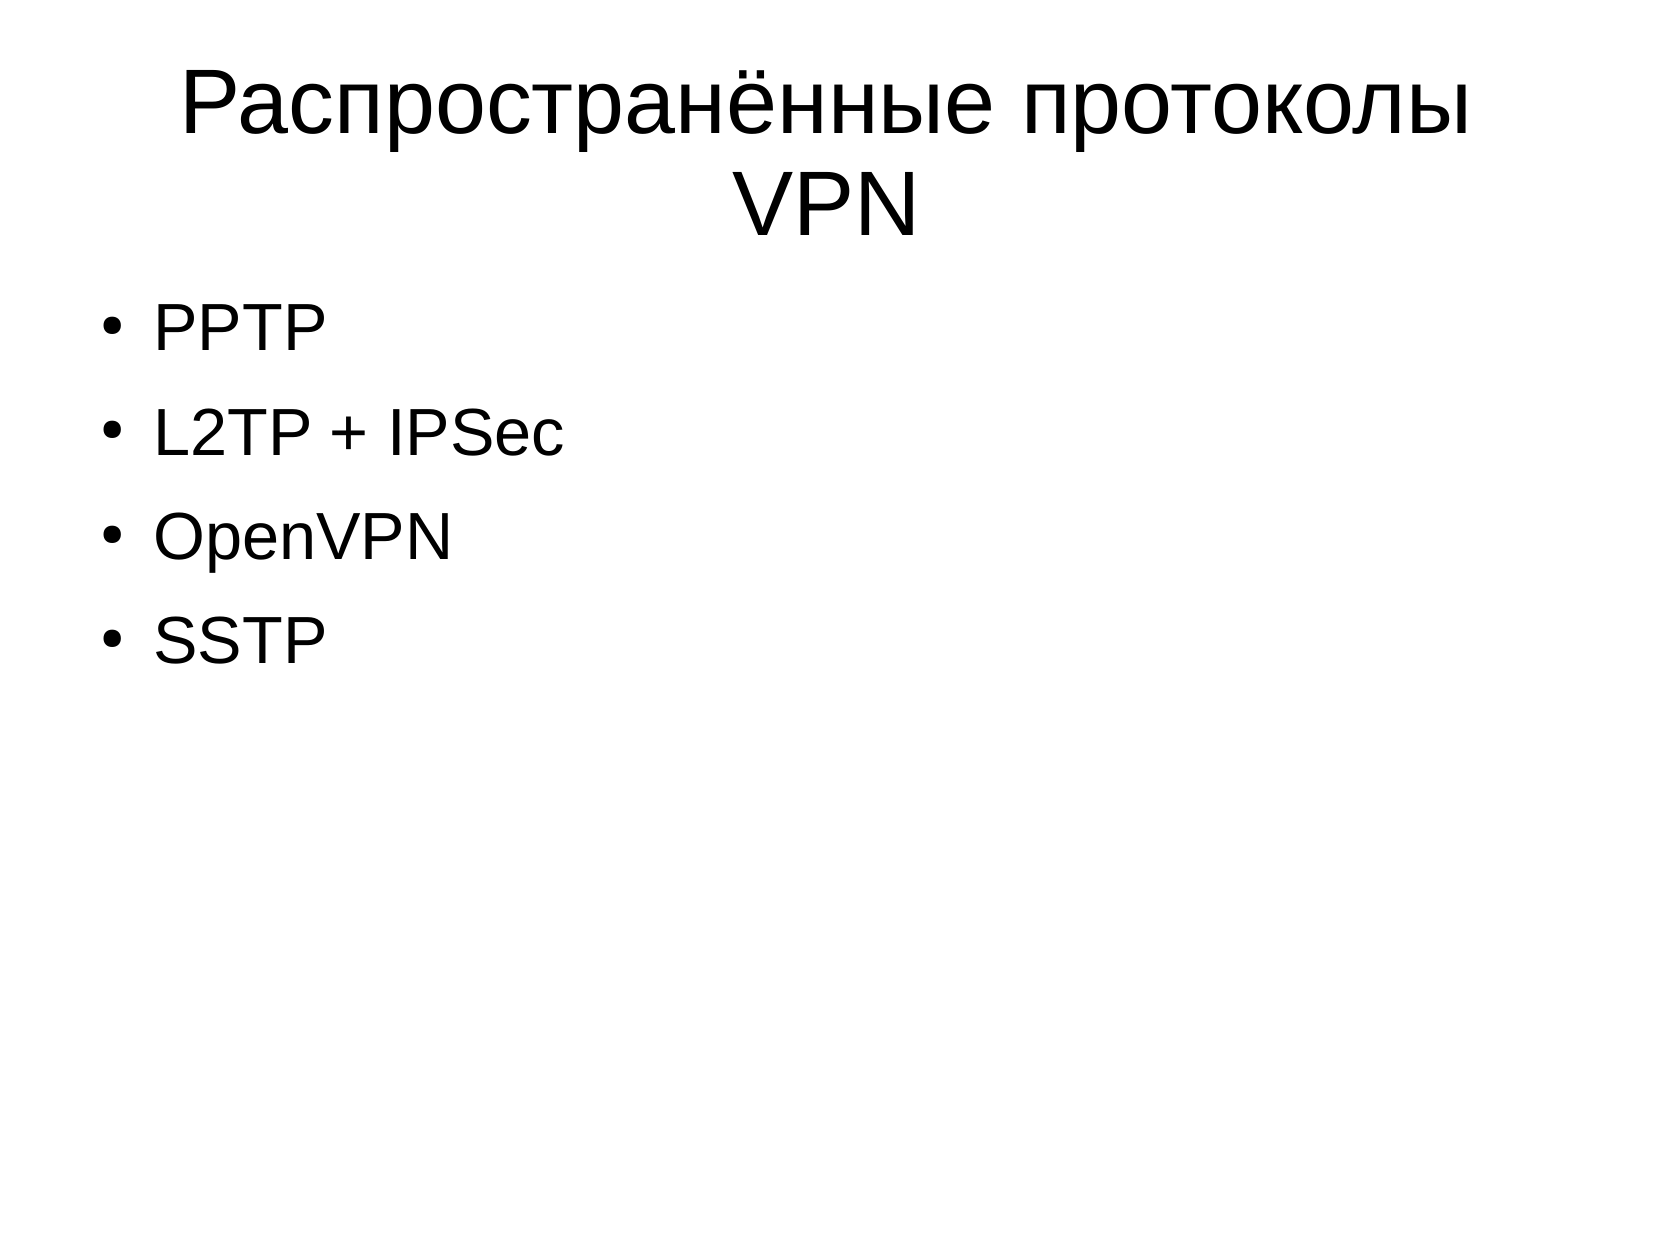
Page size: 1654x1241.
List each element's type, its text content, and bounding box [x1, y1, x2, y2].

list PPTP L2TP + IPSec OpenVPN SSTP [82, 290, 1571, 1010]
title Распространённые протоколы VPN [82, 49, 1571, 257]
